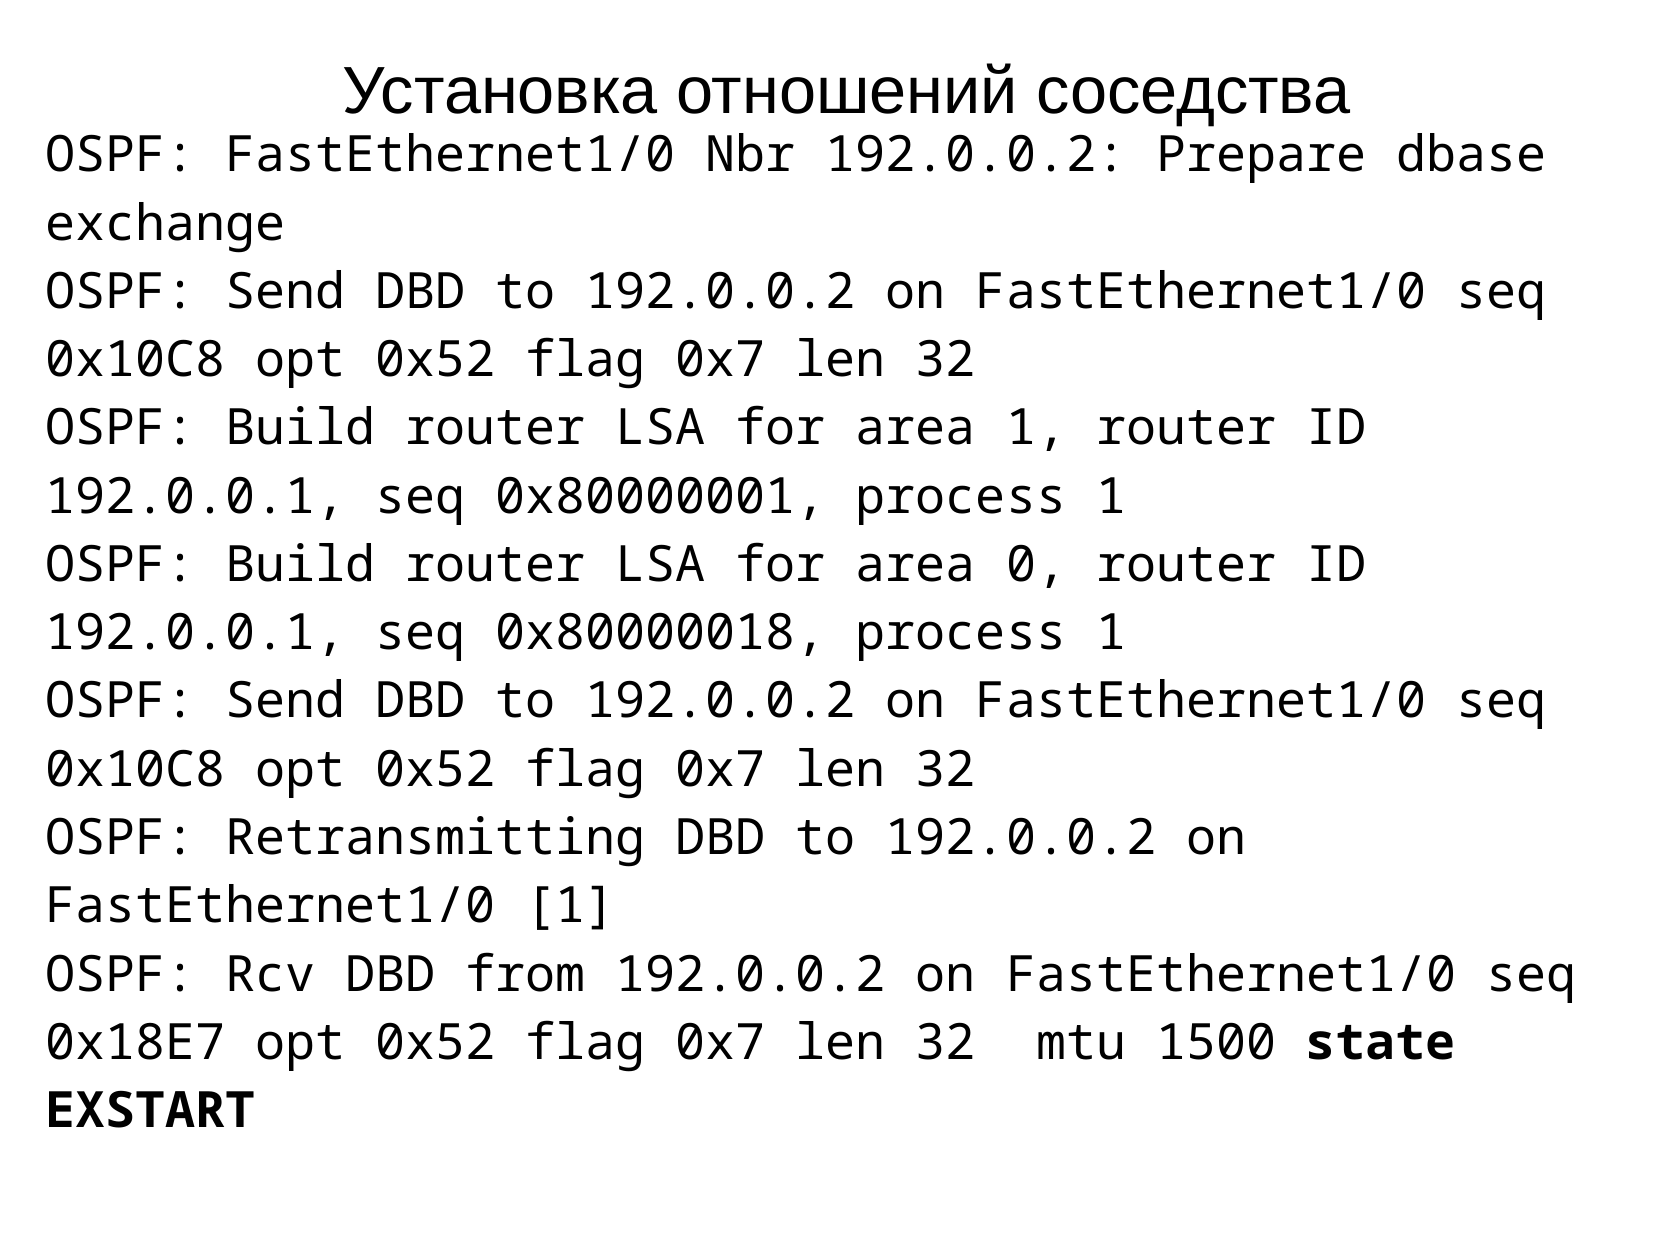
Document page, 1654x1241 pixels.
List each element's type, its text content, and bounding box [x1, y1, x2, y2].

title Установка отношений соседства [82, 48, 1613, 133]
text_box OSPF: FastEthernet1/0 Nbr 192.0.0.2: Prepare dbase exchange OSPF: Send DBD to 192.0.0.2 on FastEthernet1/0 seq 0x10C8 opt 0x52 flag 0x7 len 32 OSPF: Build router LSA for area 1, router ID 192.0.0.1, seq 0x80000001, process 1 OSPF: Build router LSA for area 0, router ID 192.0.0.1, seq 0x80000018, process 1 OSPF: Send DBD to 192.0.0.2 on FastEthernet1/0 seq 0x10C8 opt 0x52 flag 0x7 len 32 OSPF: Retransmitting DBD to 192.0.0.2 on FastEthernet1/0 [1] OSPF: Rcv DBD from 192.0.0.2 on FastEthernet1/0 seq 0x18E7 opt 0x52 flag 0x7 len 32 mtu 1500 state EXSTART [45, 167, 1613, 1162]
